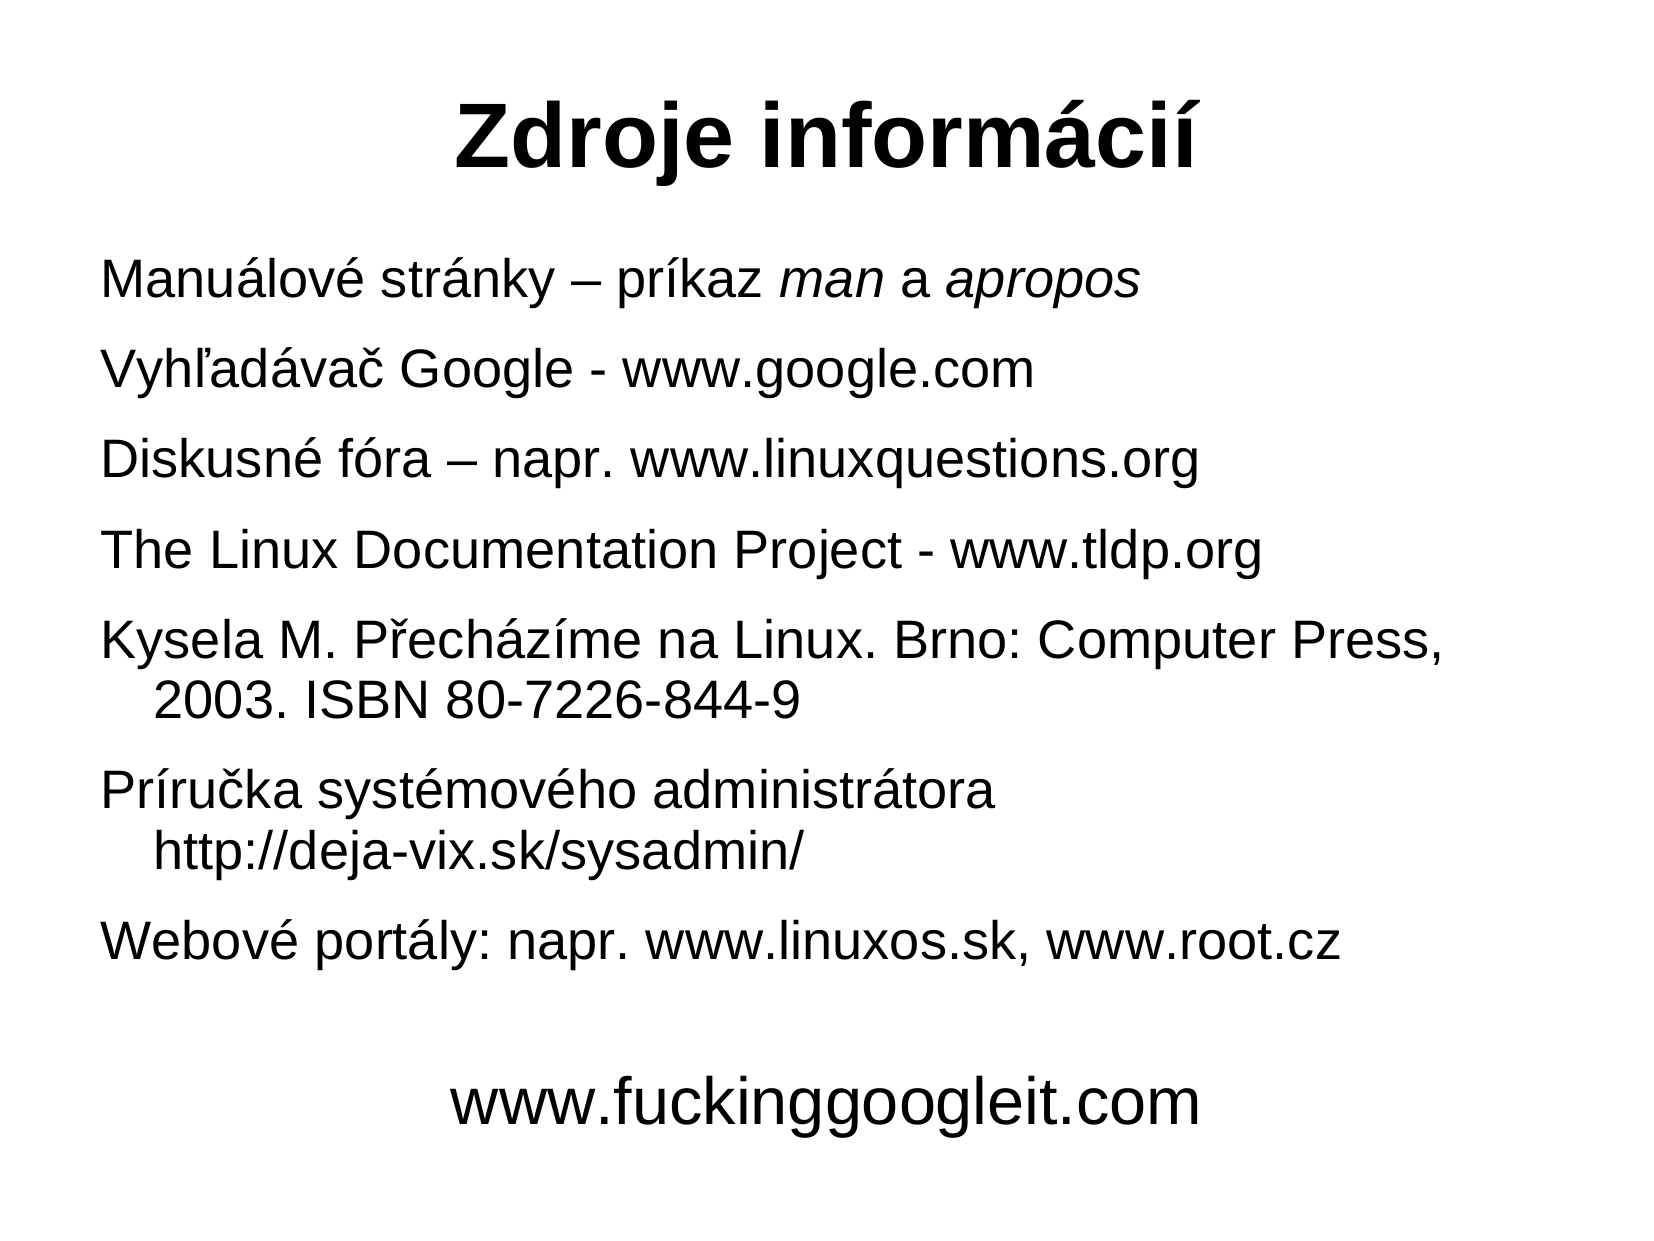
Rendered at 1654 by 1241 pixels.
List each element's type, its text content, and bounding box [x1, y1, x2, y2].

title Zdroje informácií [82, 31, 1571, 239]
title www.fuckinggoogleit.com [82, 998, 1571, 1206]
list Manuálové stránky – príkaz man a apropos Vyhľadávač Google - www.google.com Diskusné fóra – napr. www.linuxquestions.org The Linux Documentation Project - www.tldp.org Kysela M. Přecházíme na Linux. Brno: Computer Press, 2003. ISBN 80-7226-844-9 Príručka systémového administrátora http://deja-vix.sk/sysadmin/ Webové portály: napr. www.linuxos.sk, www.root.cz [82, 248, 1571, 971]
